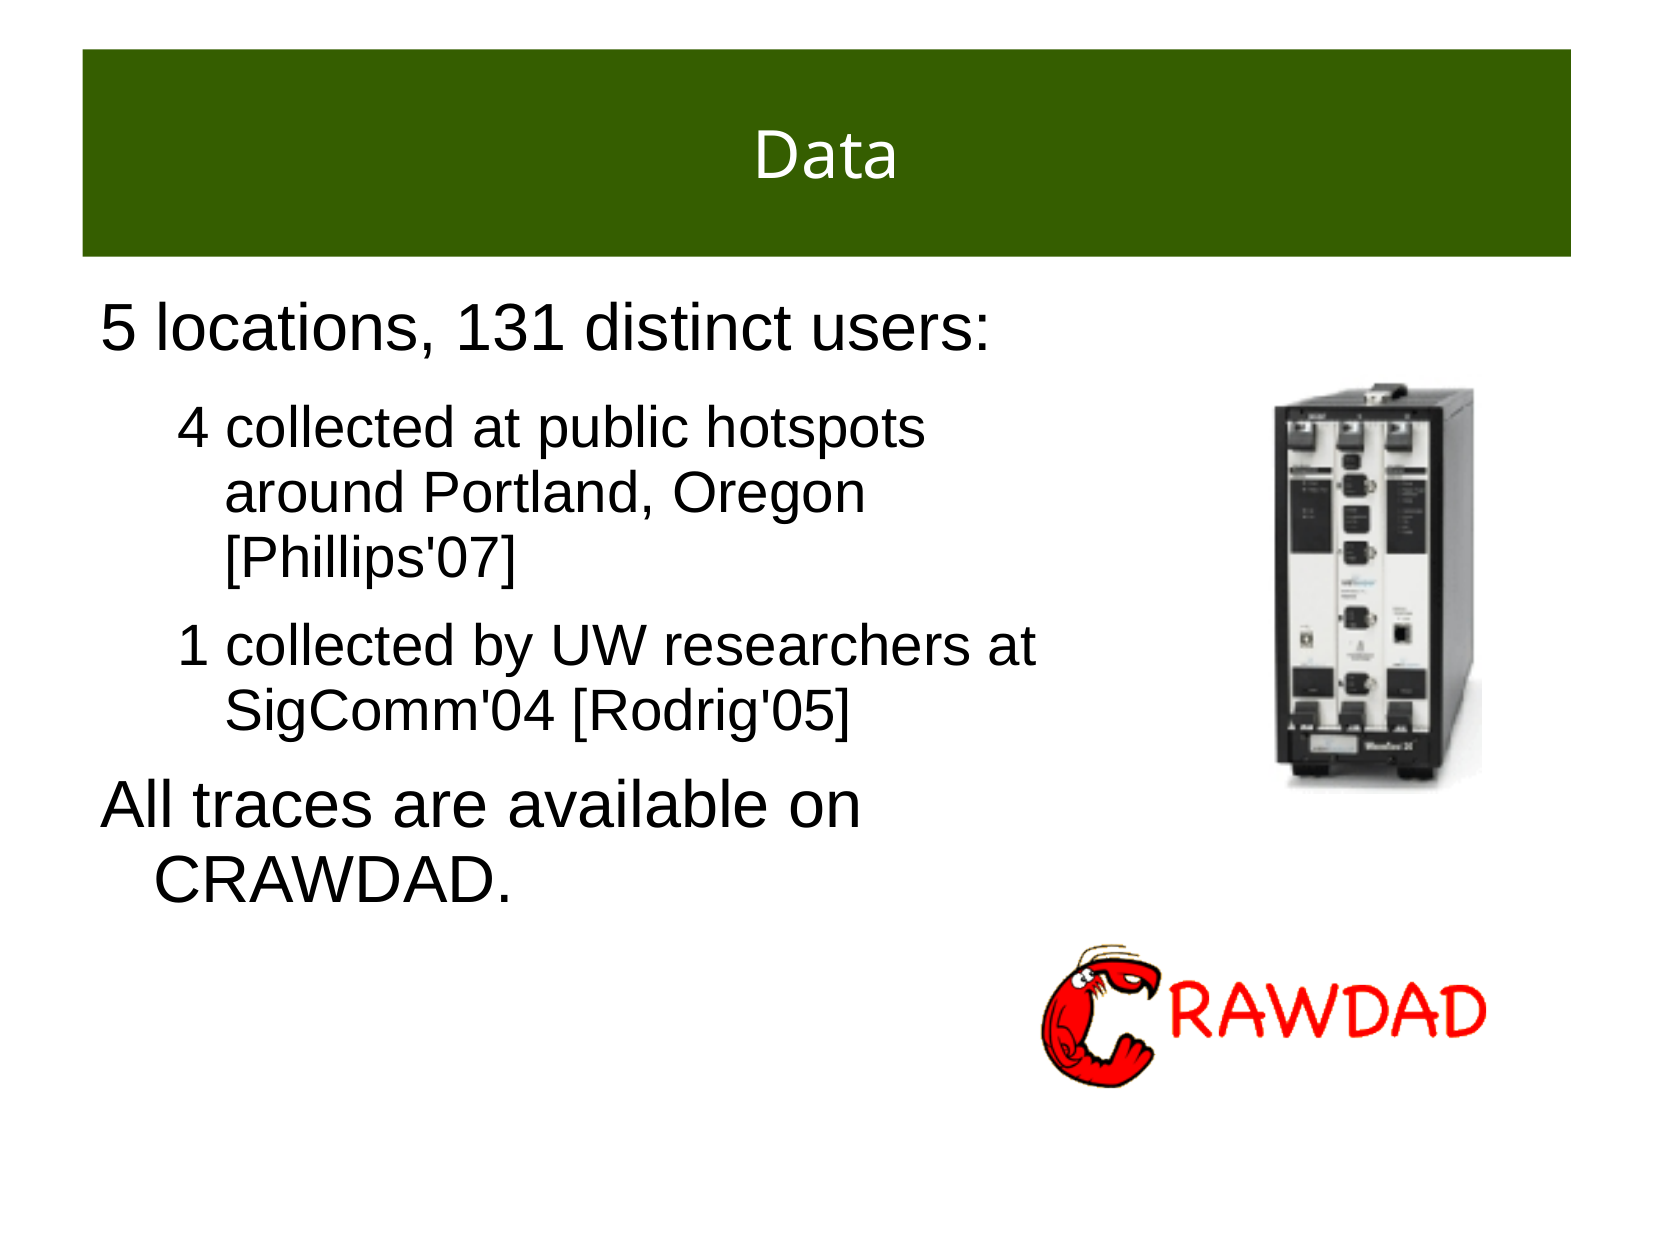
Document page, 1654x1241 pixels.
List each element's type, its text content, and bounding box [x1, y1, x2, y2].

list 5 locations, 131 distinct users: 4 collected at public hotspots around Portland, Oregon [Phillips'07] 1 collected by UW researchers at SigComm'04 [Rodrig'05] All traces are available on CRAWDAD. [82, 290, 1088, 1096]
title Data [82, 49, 1571, 257]
picture [1028, 941, 1654, 1098]
picture [1268, 374, 1482, 794]
